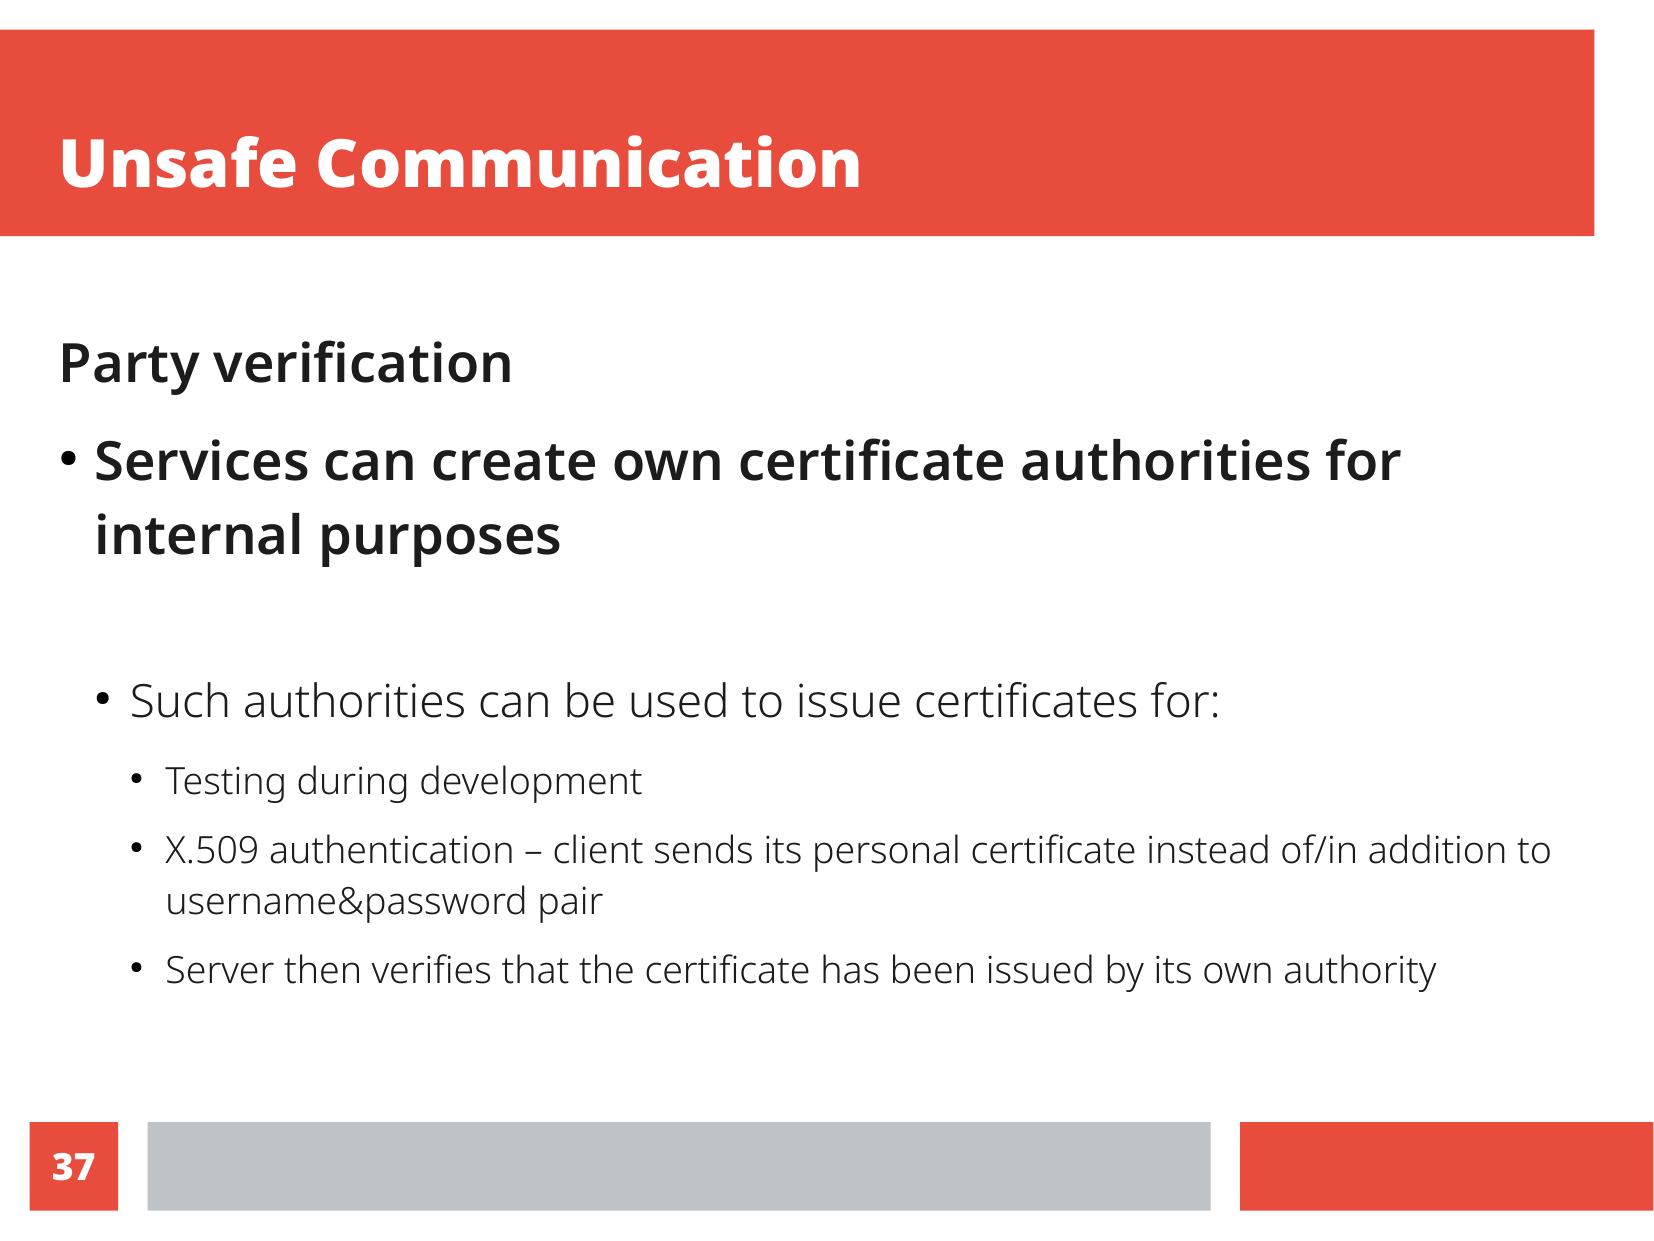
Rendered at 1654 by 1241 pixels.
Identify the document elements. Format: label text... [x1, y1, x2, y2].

title Unsafe Communication [59, 59, 1595, 207]
list Party verification Services can create own certificate authorities for internal purposes Such authorities can be used to issue certificates for: Testing during development X.509 authentication – client sends its personal certificate instead of/in addition to username&password pair Server then verifies that the certificate has been issued by its own authority [59, 324, 1565, 1093]
